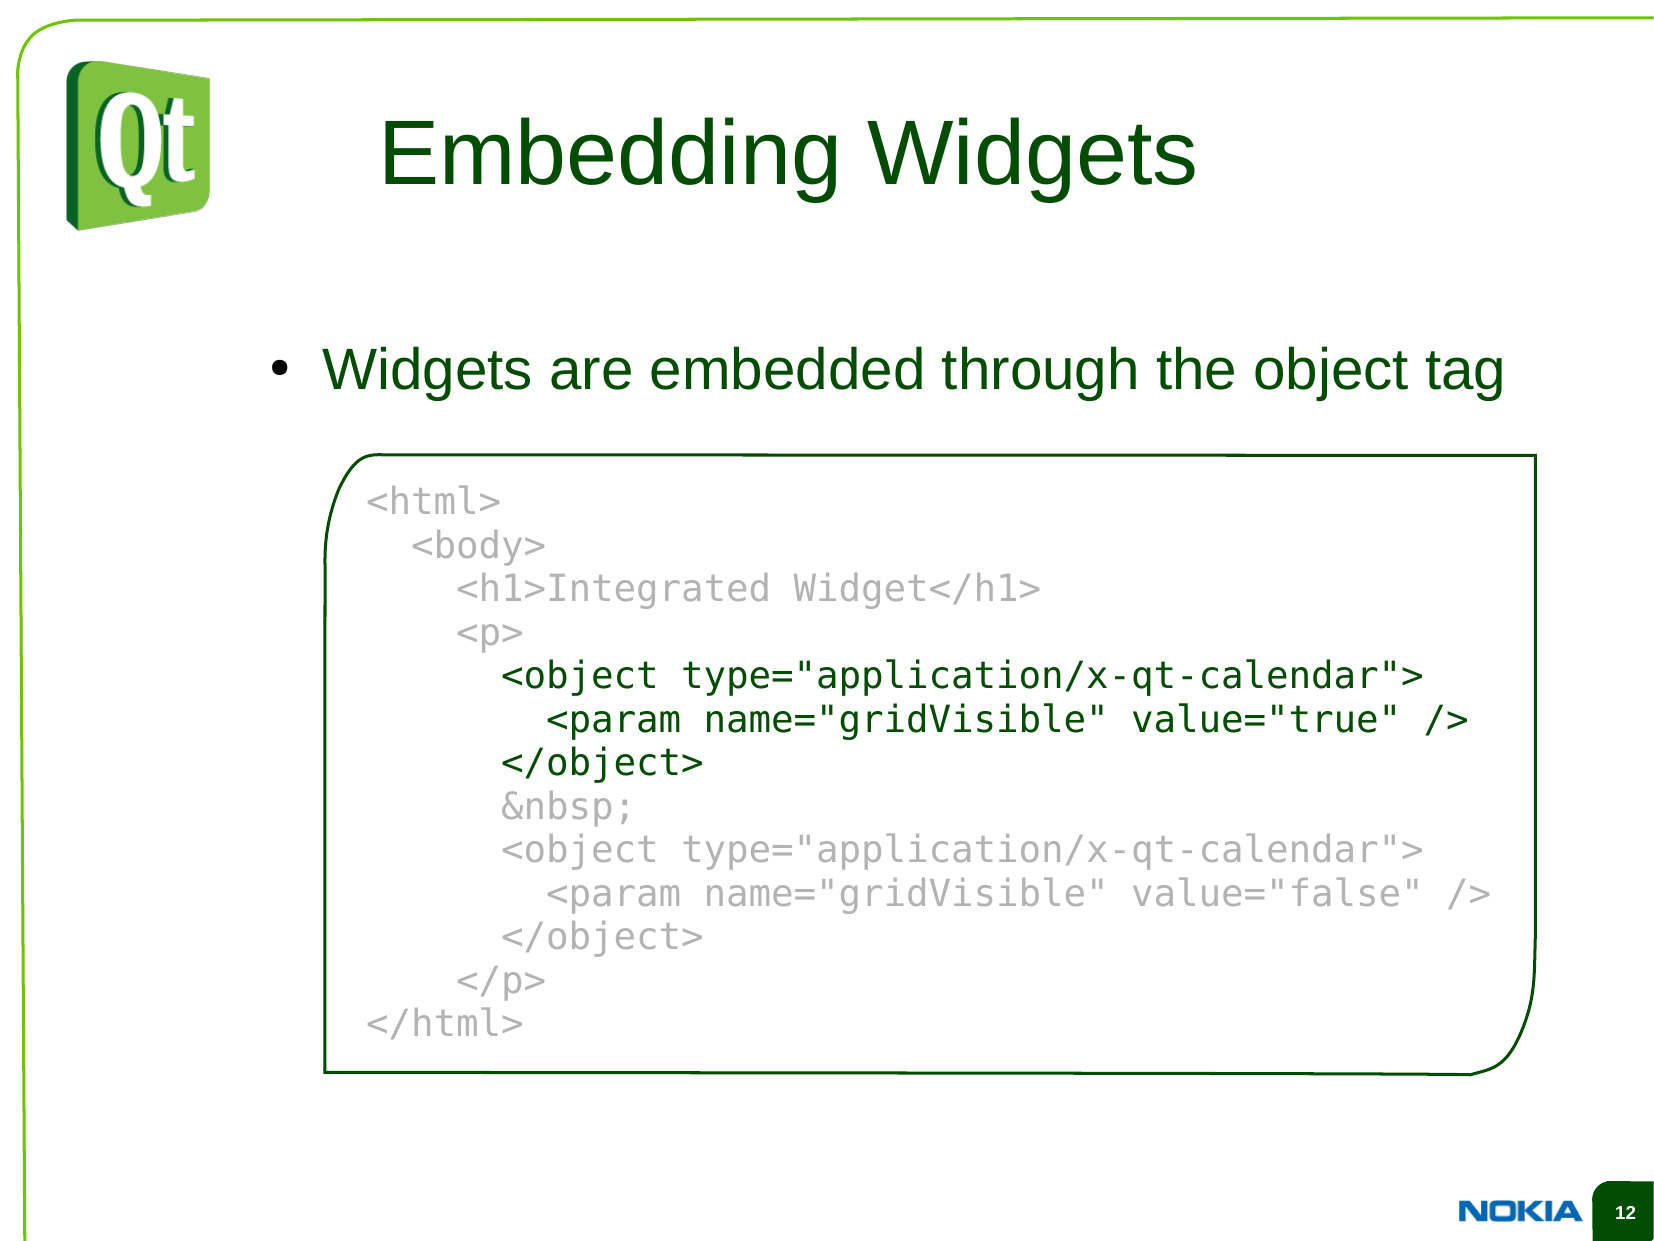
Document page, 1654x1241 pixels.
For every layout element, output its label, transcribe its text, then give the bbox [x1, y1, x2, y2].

picture [66, 61, 210, 231]
title Embedding Widgets [251, 49, 1327, 257]
picture [1459, 1200, 1583, 1222]
list Widgets are embedded through the object tag [251, 336, 1571, 1156]
